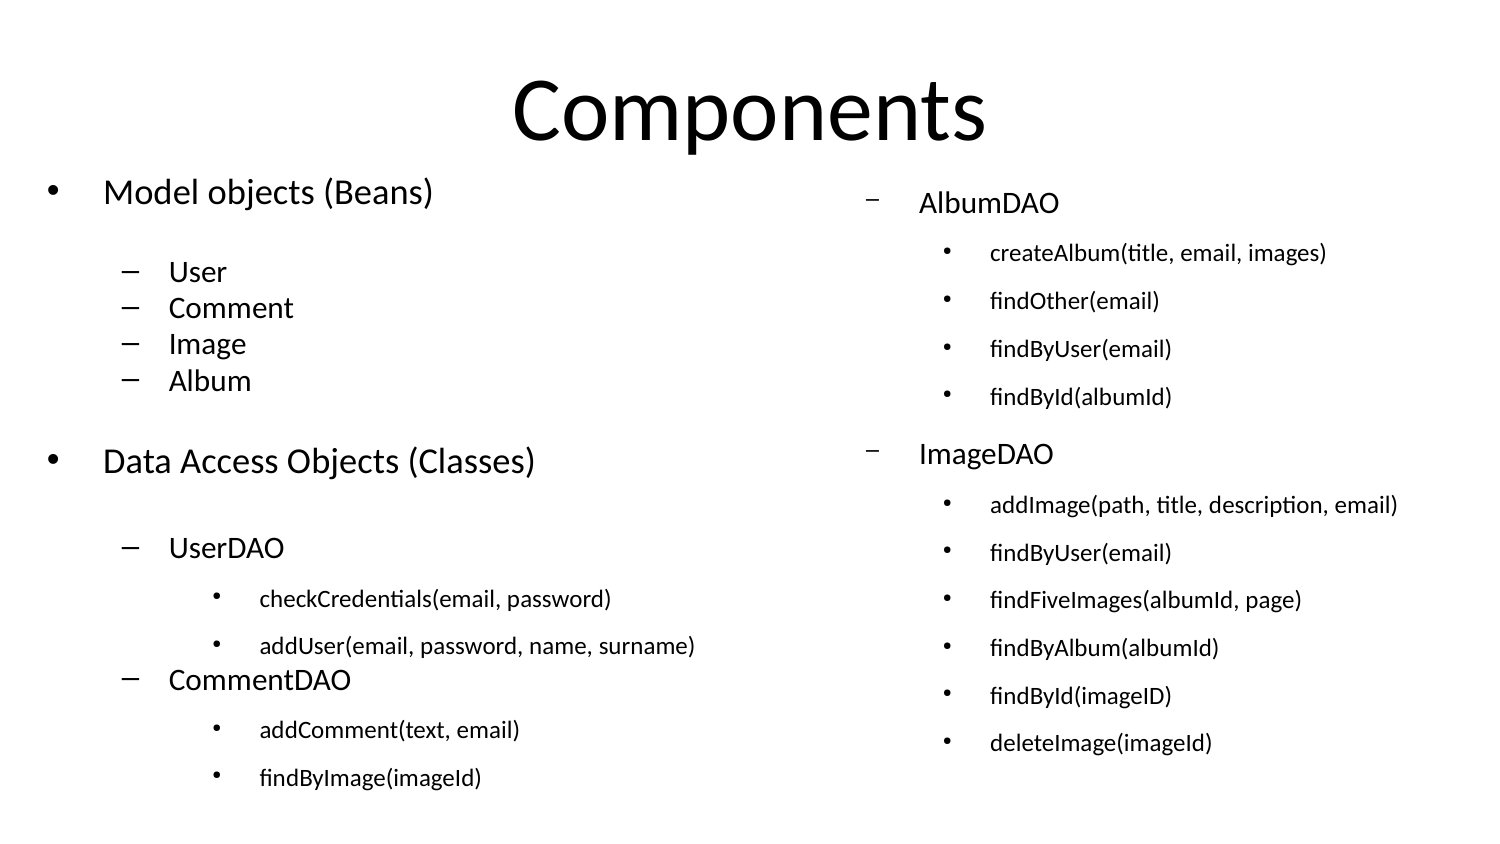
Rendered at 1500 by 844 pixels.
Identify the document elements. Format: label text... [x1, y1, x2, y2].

list Model objects (Beans) User Comment Image Album Data Access Objects (Classes) UserDAO checkCredentials(email, password) addUser(email, password, name, surname) CommentDAO addComment(text, email) findByImage(imageId) [31, 169, 740, 726]
title Components [75, 33, 1425, 175]
list AlbumDAO createAlbum(title, email, images) findOther(email) findByUser(email) findById(albumId) ImageDAO addImage(path, title, description, email) findByUser(email) findFiveImages(albumId, page) findByAlbum(albumId) findById(imageID) deleteImage(imageId) [762, 174, 1425, 732]
